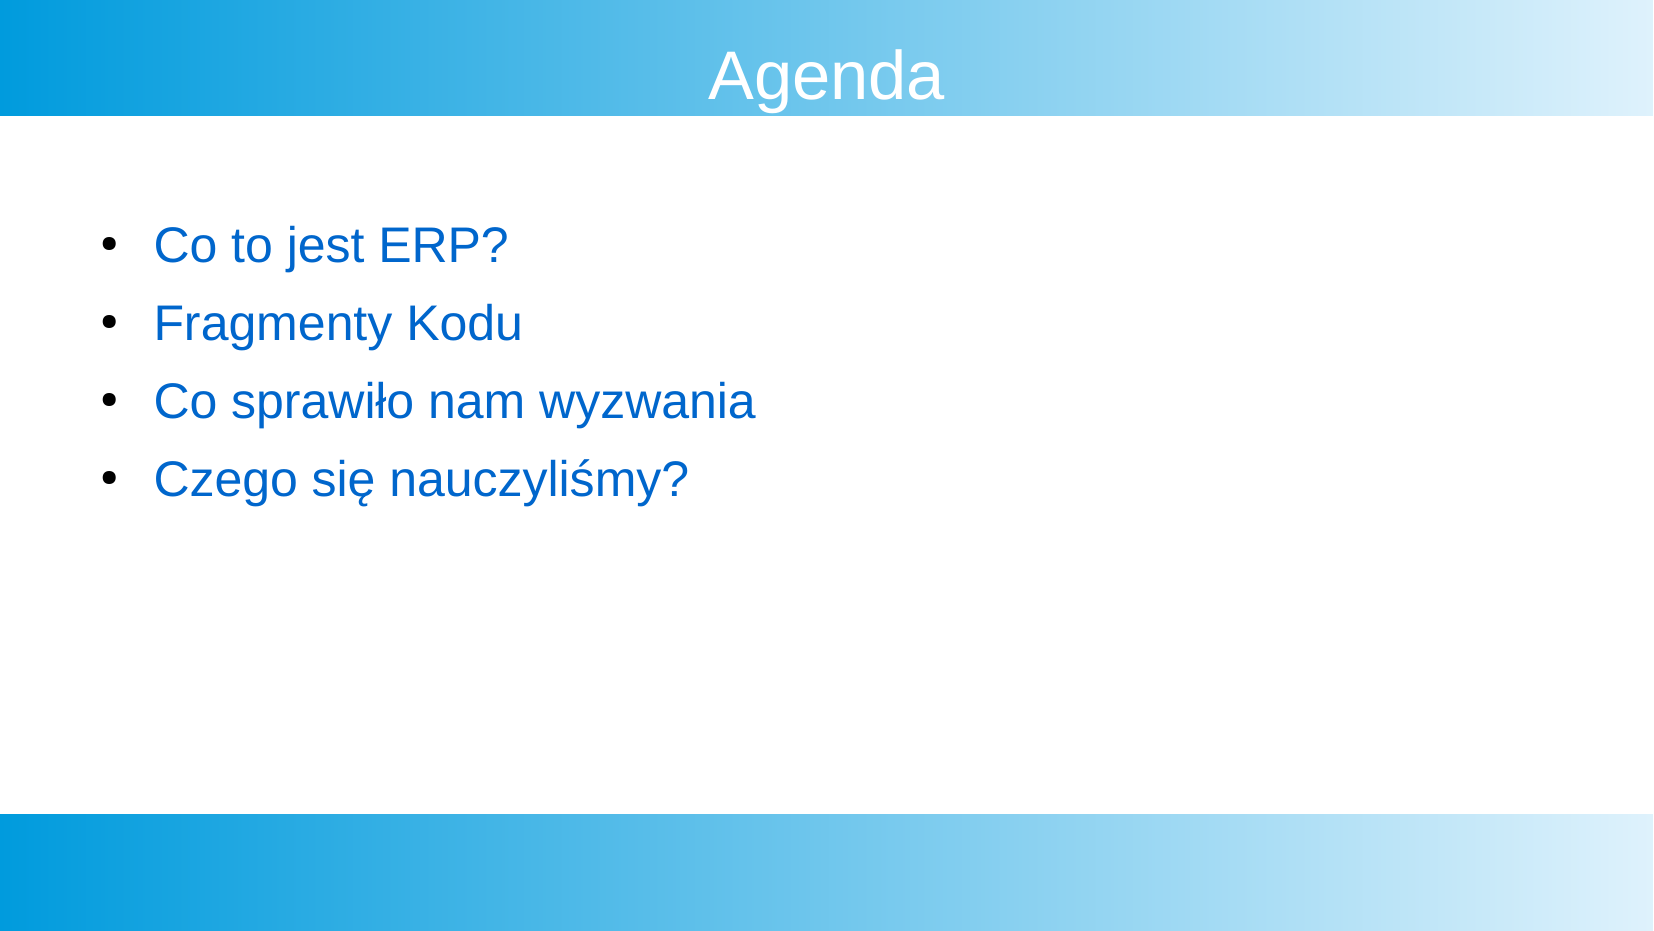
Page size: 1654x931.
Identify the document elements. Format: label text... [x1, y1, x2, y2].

title Agenda [82, 37, 1571, 116]
list Co to jest ERP? Fragmenty Kodu Co sprawiło nam wyzwania Czego się nauczyliśmy? [82, 217, 1571, 758]
